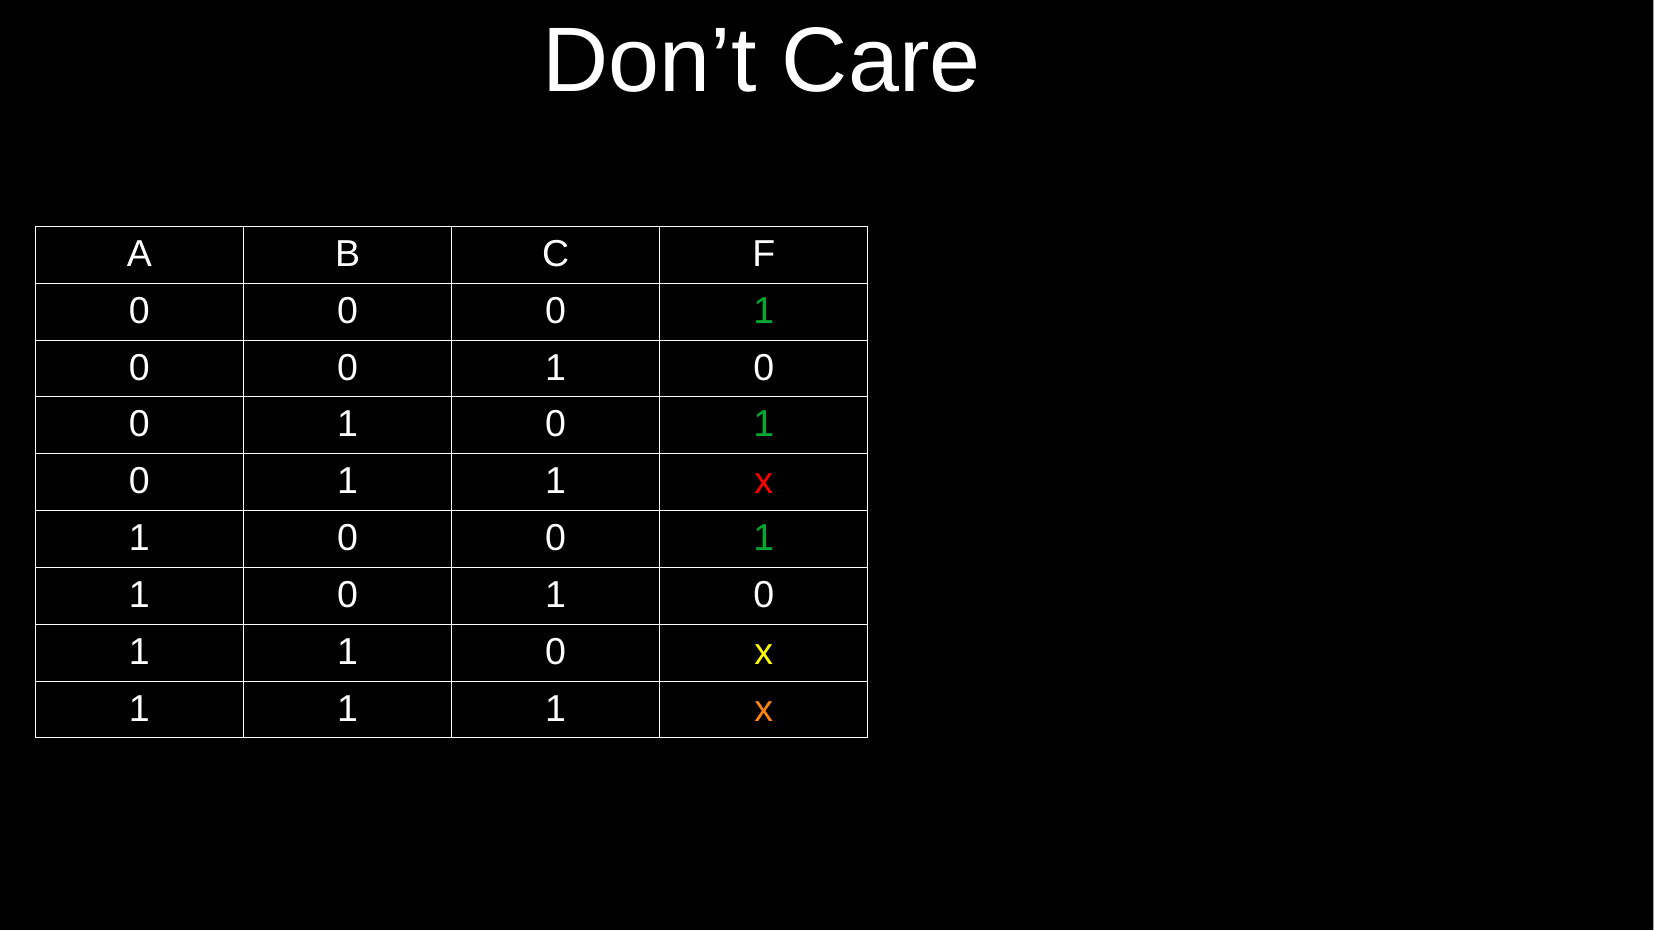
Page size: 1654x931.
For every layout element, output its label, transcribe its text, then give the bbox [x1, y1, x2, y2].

table_cell 1 [244, 454, 451, 510]
table_cell 0 [452, 625, 659, 681]
table_cell 1 [244, 682, 451, 737]
table_header A [36, 227, 243, 283]
table_cell 1 [660, 511, 867, 567]
table_cell 1 [244, 397, 451, 453]
table_cell 1 [36, 568, 243, 624]
table_cell 0 [452, 511, 659, 567]
table_cell 0 [36, 397, 243, 453]
table_header F [660, 227, 867, 283]
table_cell x [660, 454, 867, 510]
table_cell 1 [452, 454, 659, 510]
table_header B [244, 227, 451, 283]
title Don’t Care [23, 5, 1501, 114]
table_cell 1 [660, 284, 867, 340]
table_cell 1 [36, 511, 243, 567]
table_cell 0 [244, 341, 451, 396]
table_cell 0 [244, 568, 451, 624]
table_cell x [660, 682, 867, 737]
table_cell 0 [660, 568, 867, 624]
table_cell 1 [660, 397, 867, 453]
table_cell 1 [452, 682, 659, 737]
table_cell 1 [452, 341, 659, 396]
table_cell 0 [452, 397, 659, 453]
table_cell 0 [36, 454, 243, 510]
table_cell 0 [36, 341, 243, 396]
table_cell 1 [244, 625, 451, 681]
table_cell 1 [452, 568, 659, 624]
table_cell 1 [36, 682, 243, 737]
table_cell 1 [36, 625, 243, 681]
table_cell 0 [660, 341, 867, 396]
table_cell 0 [244, 284, 451, 340]
table_header C [452, 227, 659, 283]
table_cell 0 [36, 284, 243, 340]
table_cell 0 [452, 284, 659, 340]
table_cell 0 [244, 511, 451, 567]
table_cell x [660, 625, 867, 681]
